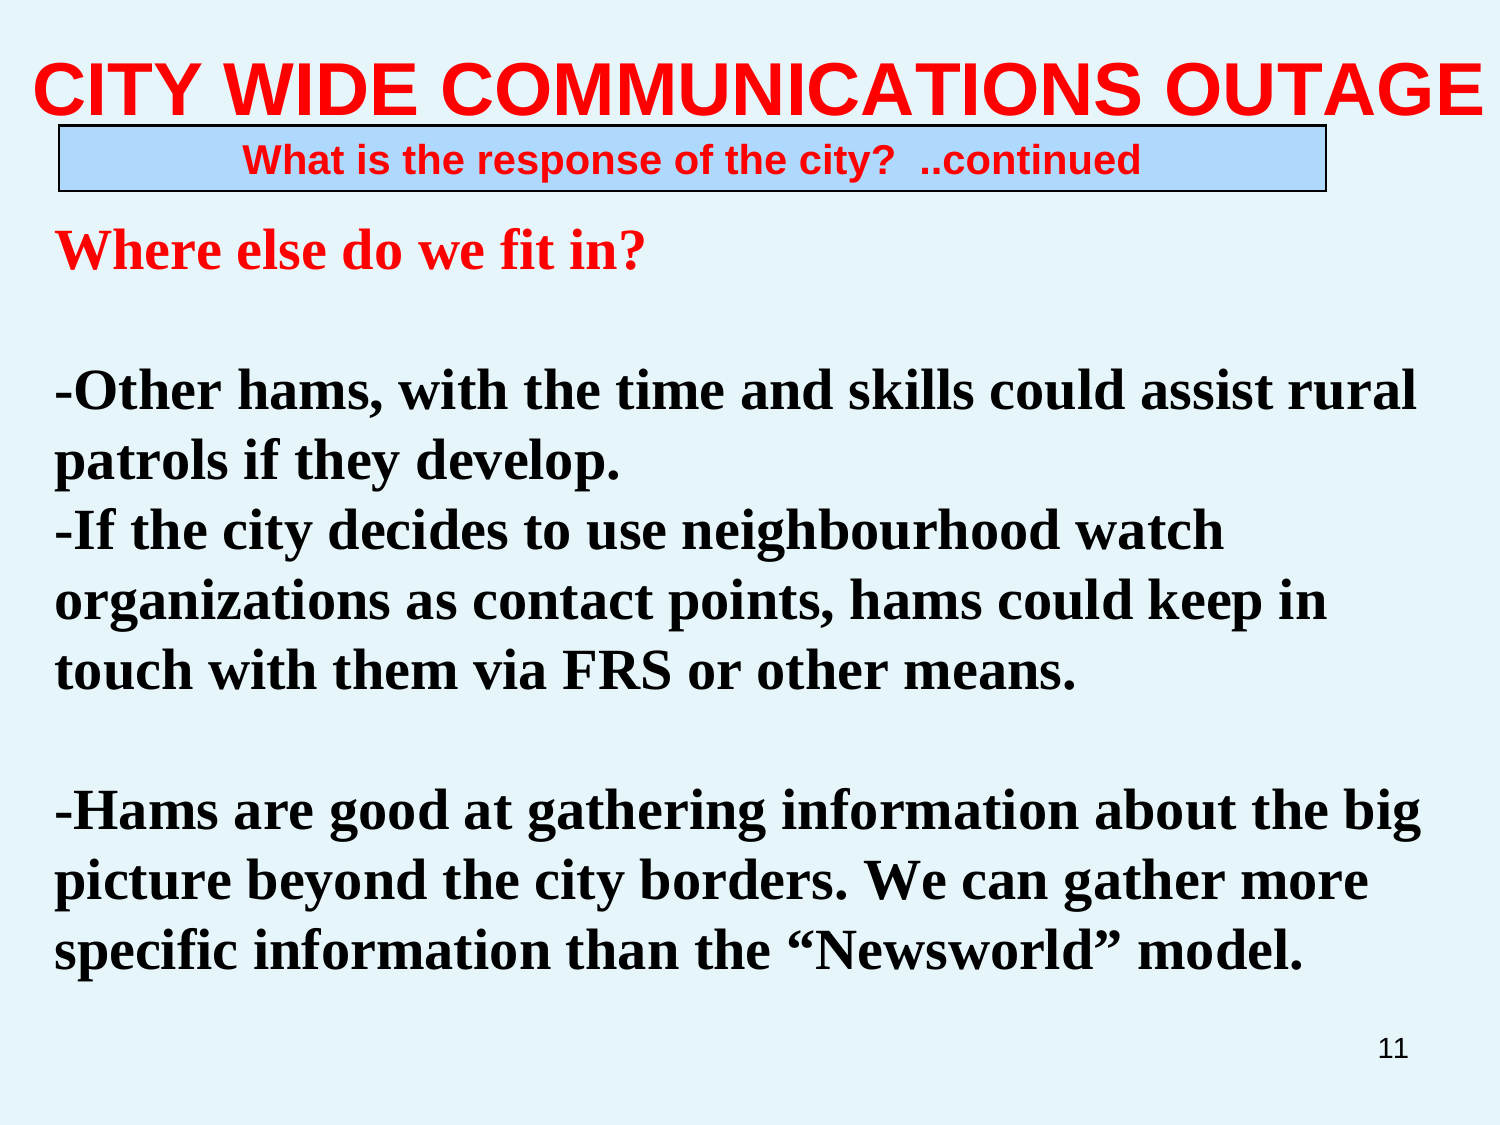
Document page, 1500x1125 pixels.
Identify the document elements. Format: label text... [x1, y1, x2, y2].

text_box What is the response of the city? ..continued [58, 139, 1327, 191]
text_box CITY WIDE COMMUNICATIONS OUTAGE [0, 33, 1500, 139]
text_box Where else do we fit in? -Other hams, with the time and skills could assist rural patrols if they develop. -If the city decides to use neighbourhood watch organizations as contact points, hams could keep in touch with them via FRS or other means. -Hams are good at gathering information about the big picture beyond the city borders. We can gather more specific information than the “Newsworld” model. [39, 203, 1500, 989]
